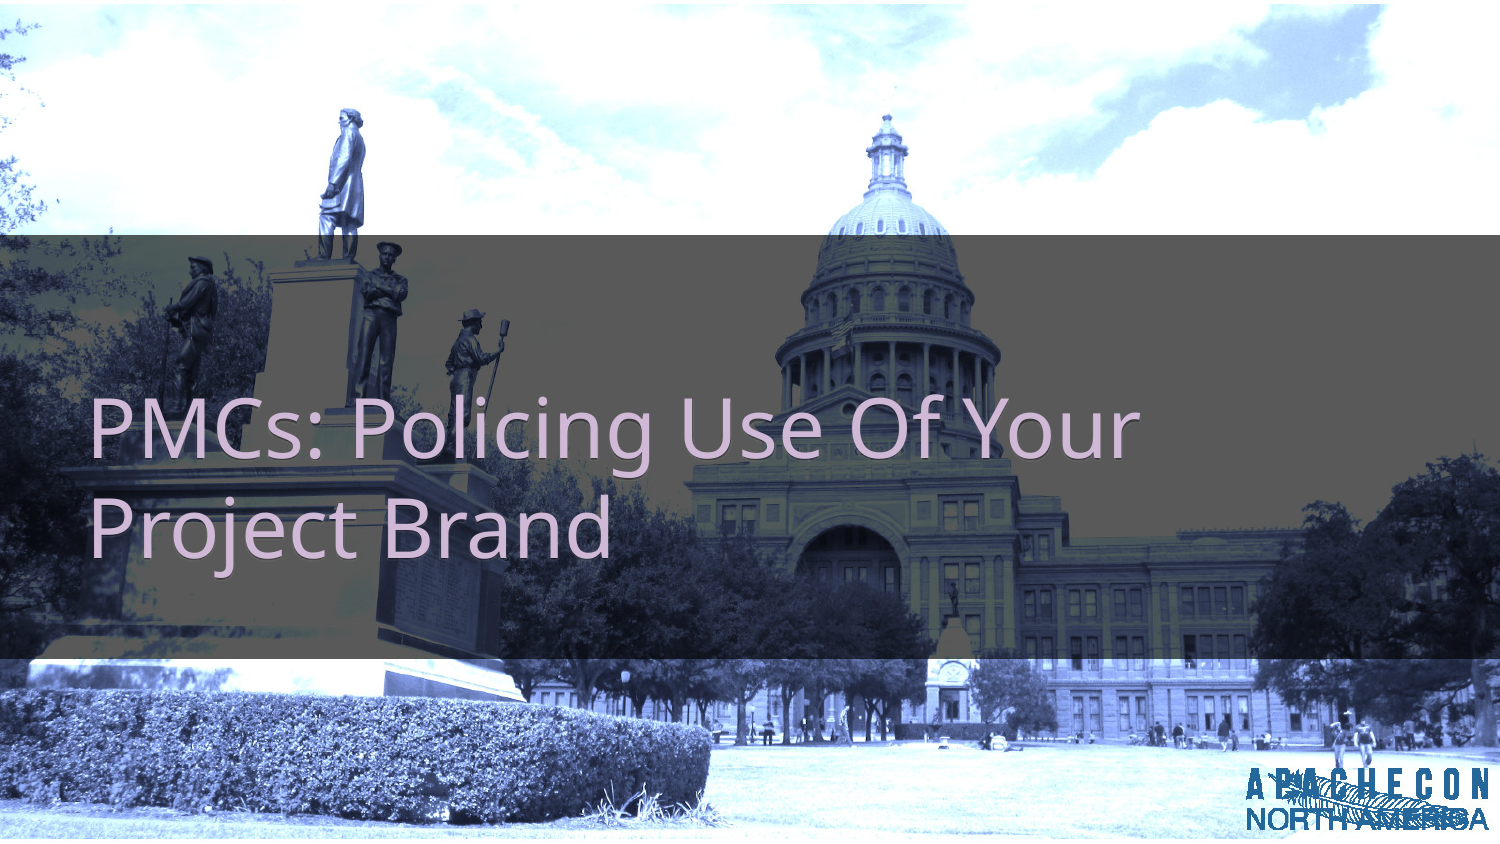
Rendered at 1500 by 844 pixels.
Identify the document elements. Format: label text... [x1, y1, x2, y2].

title PMCs: Policing Use Of Your Project Brand [71, 367, 1347, 549]
picture [0, 0, 1500, 844]
